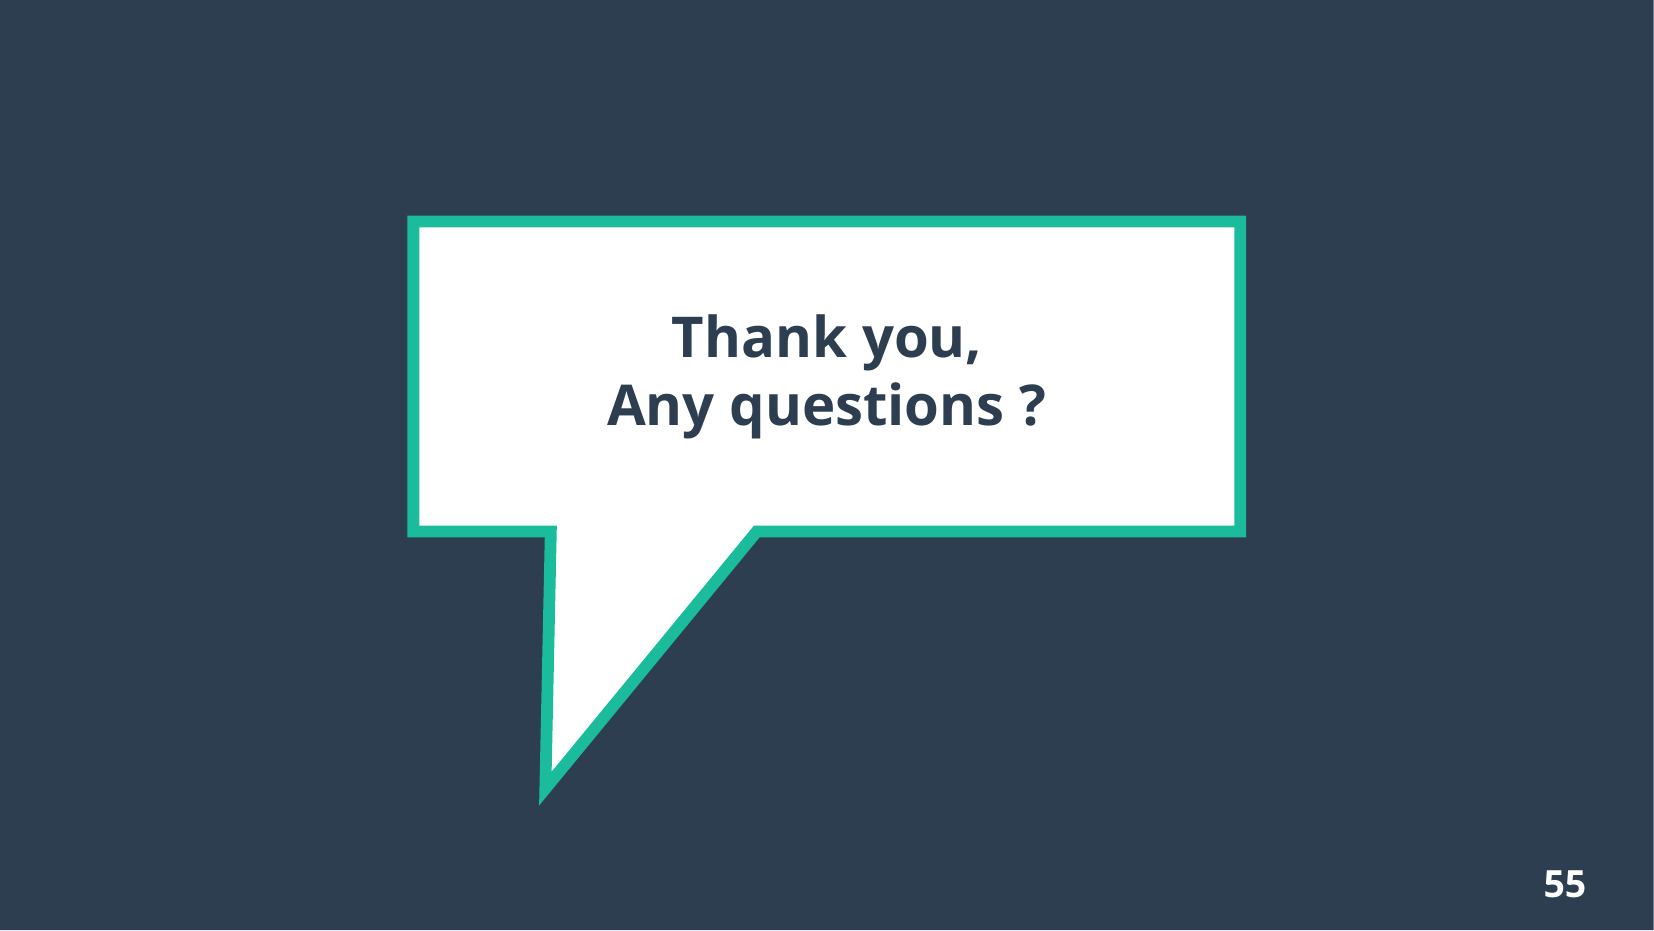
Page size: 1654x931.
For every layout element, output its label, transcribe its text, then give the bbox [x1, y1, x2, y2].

title Thank you, Any questions ? [442, 236, 1211, 502]
text_box <number> [1505, 841, 1625, 931]
